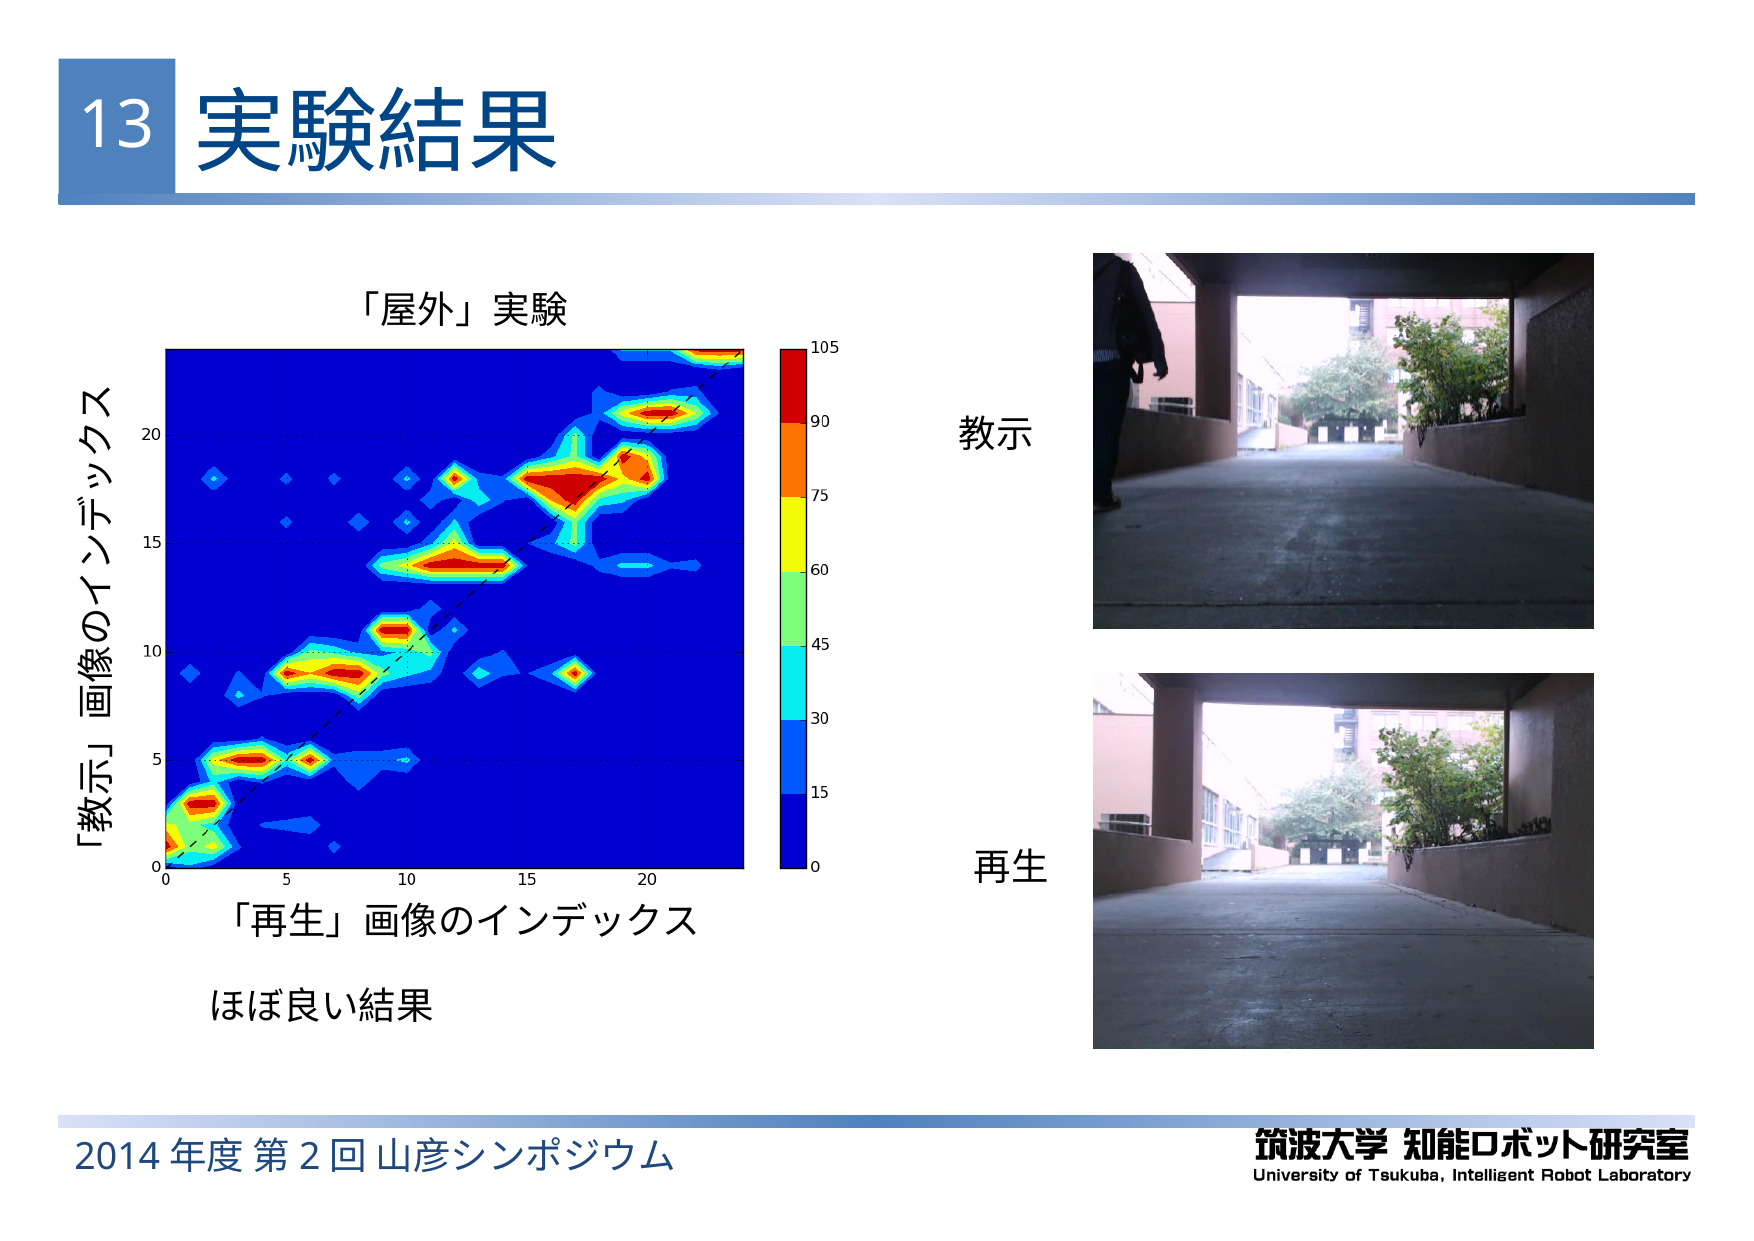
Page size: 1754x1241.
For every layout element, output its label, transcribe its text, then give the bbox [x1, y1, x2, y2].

text_box 「再生」画像のインデックス [197, 891, 715, 951]
text_box 「教示」画像のインデックス [67, 368, 127, 886]
text_box 「屋外」実験 [162, 281, 748, 341]
picture [1252, 1127, 1691, 1182]
text_box ほぼ良い結果 [193, 977, 449, 1037]
picture [1093, 253, 1594, 629]
picture [1093, 673, 1594, 1049]
title 実験結果 [193, 61, 1651, 205]
picture [124, 322, 905, 908]
text_box 教示 [943, 404, 1049, 464]
text_box 再生 [958, 838, 1064, 898]
